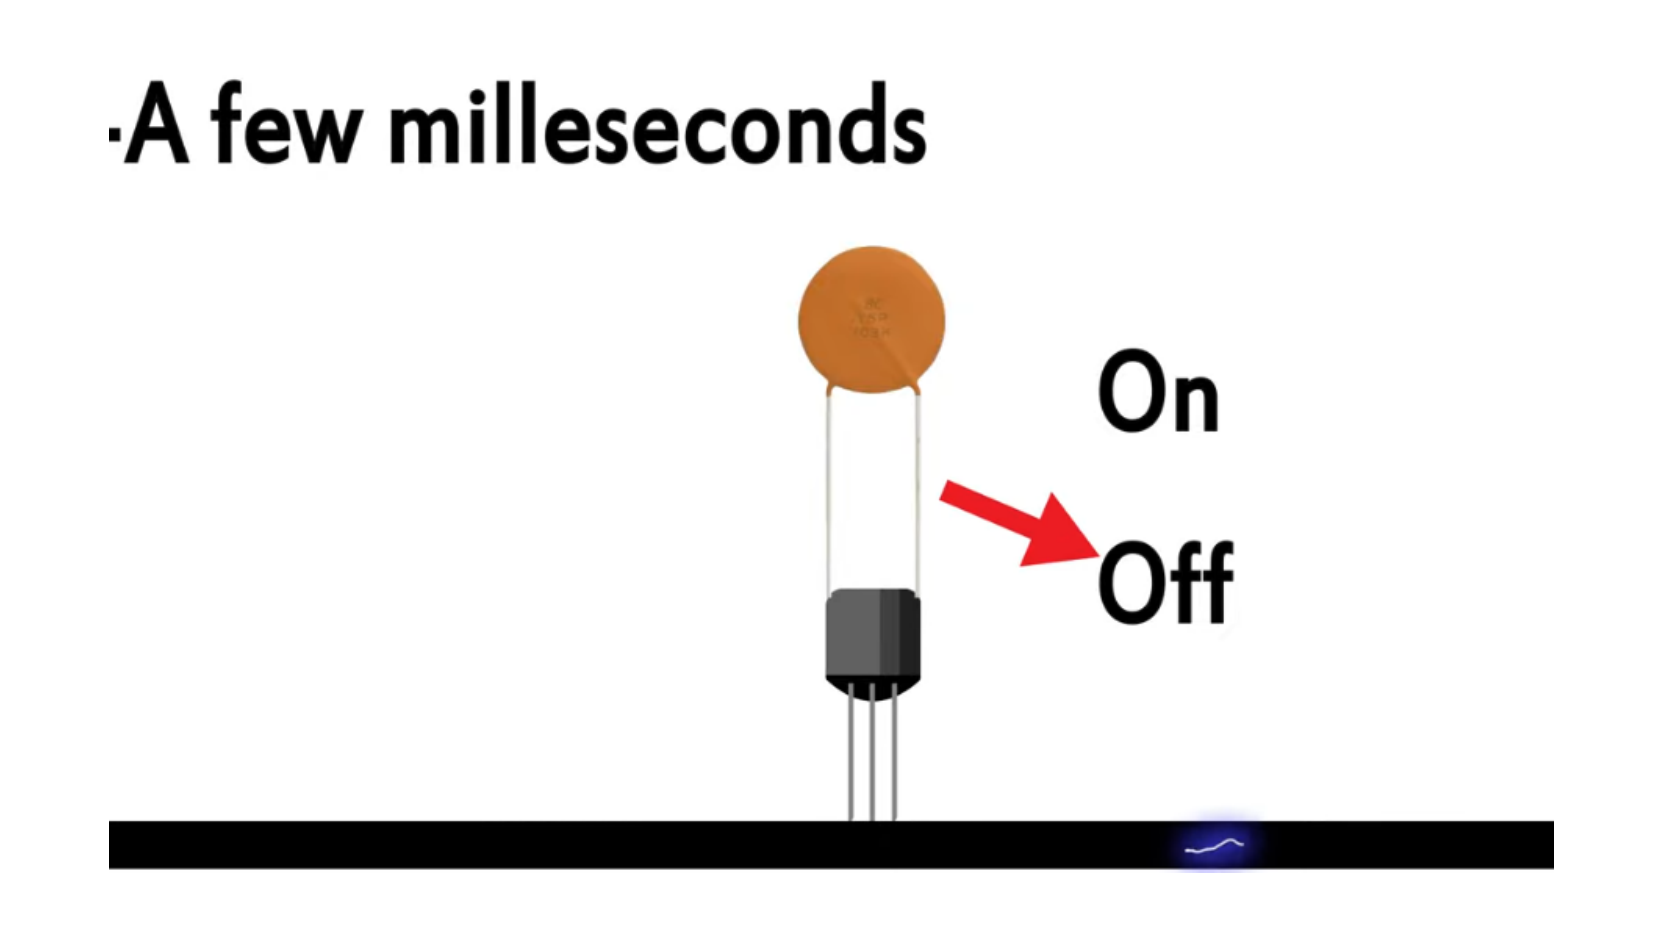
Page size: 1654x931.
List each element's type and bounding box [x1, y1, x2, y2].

picture [109, 64, 1554, 873]
